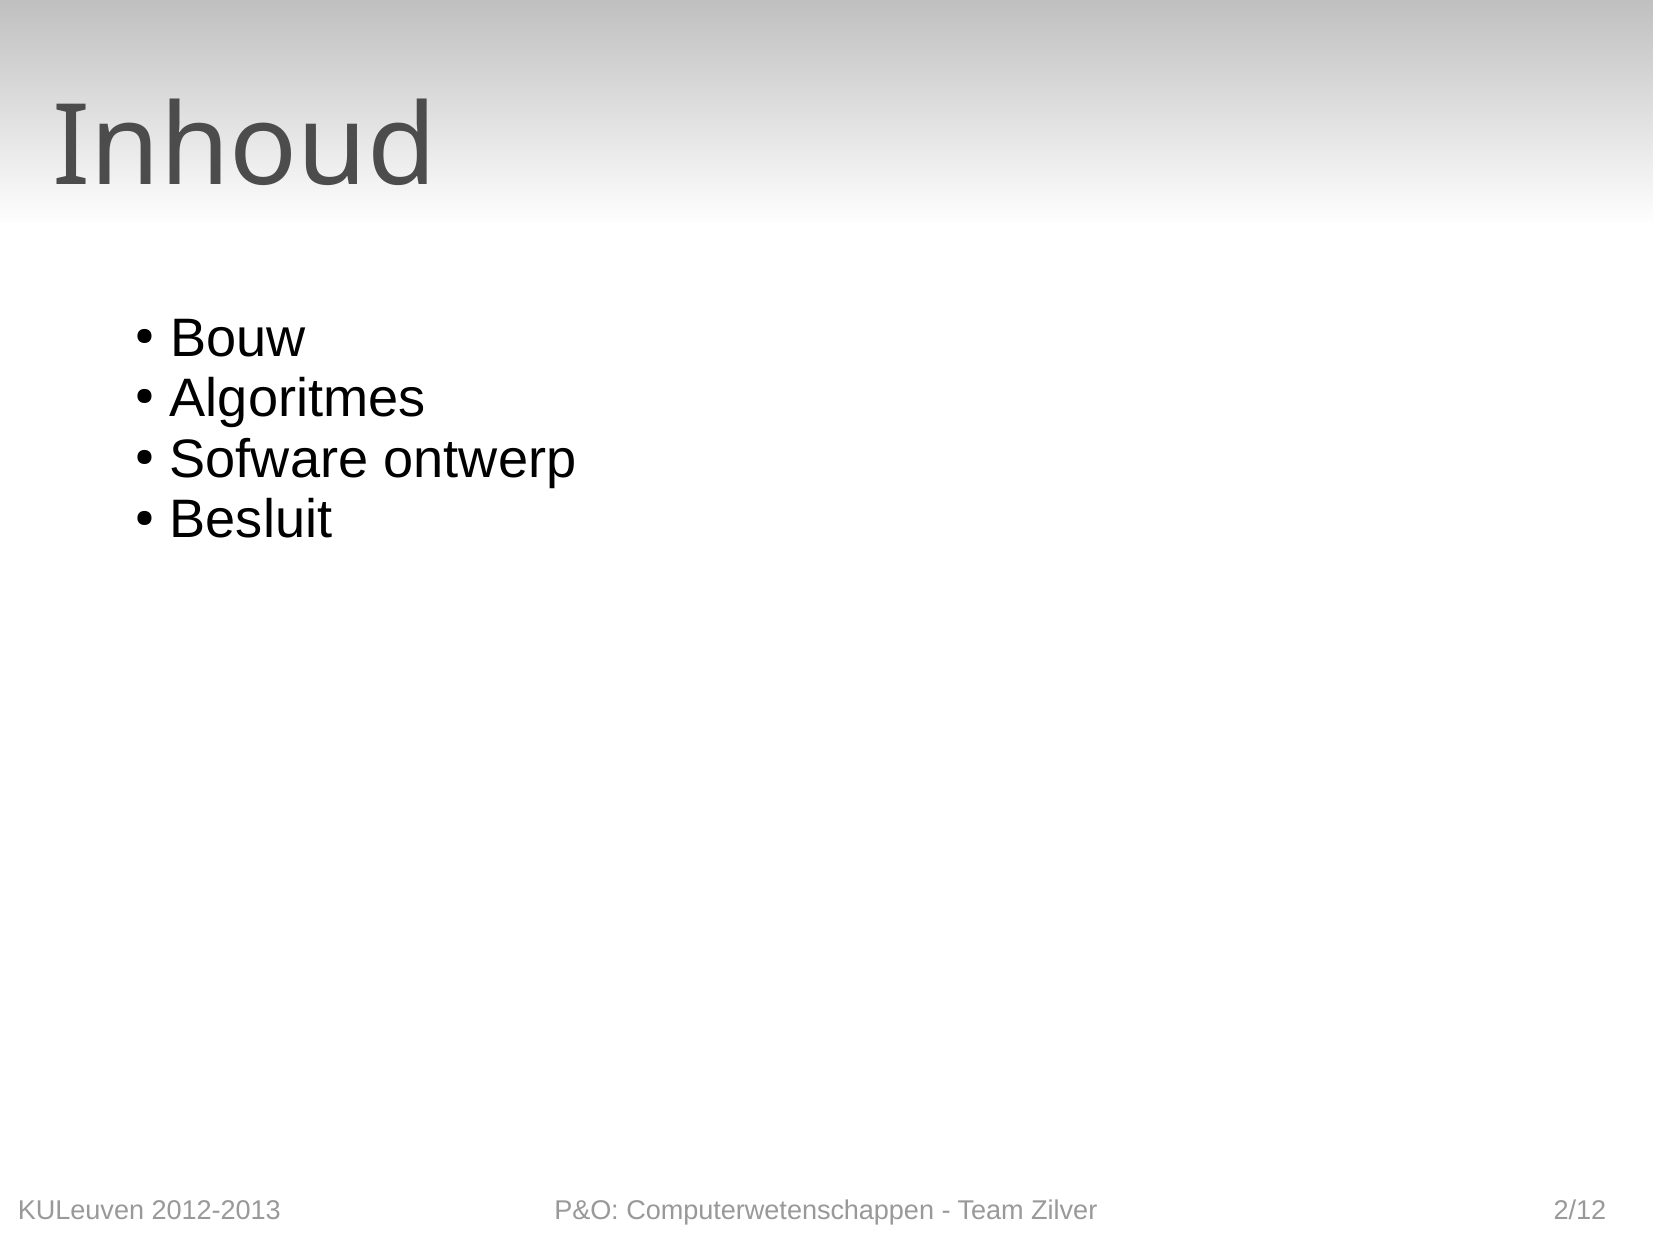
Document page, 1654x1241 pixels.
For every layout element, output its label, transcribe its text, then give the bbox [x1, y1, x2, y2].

text_box KULeuven 2012-2013 P&O: Computerwetenschappen - Team Zilver <number>/12 [3, 1187, 1644, 1241]
text_box Inhoud [0, 0, 1653, 217]
text_box Bouw Algoritmes Sofware ontwerp Besluit [120, 300, 1501, 696]
